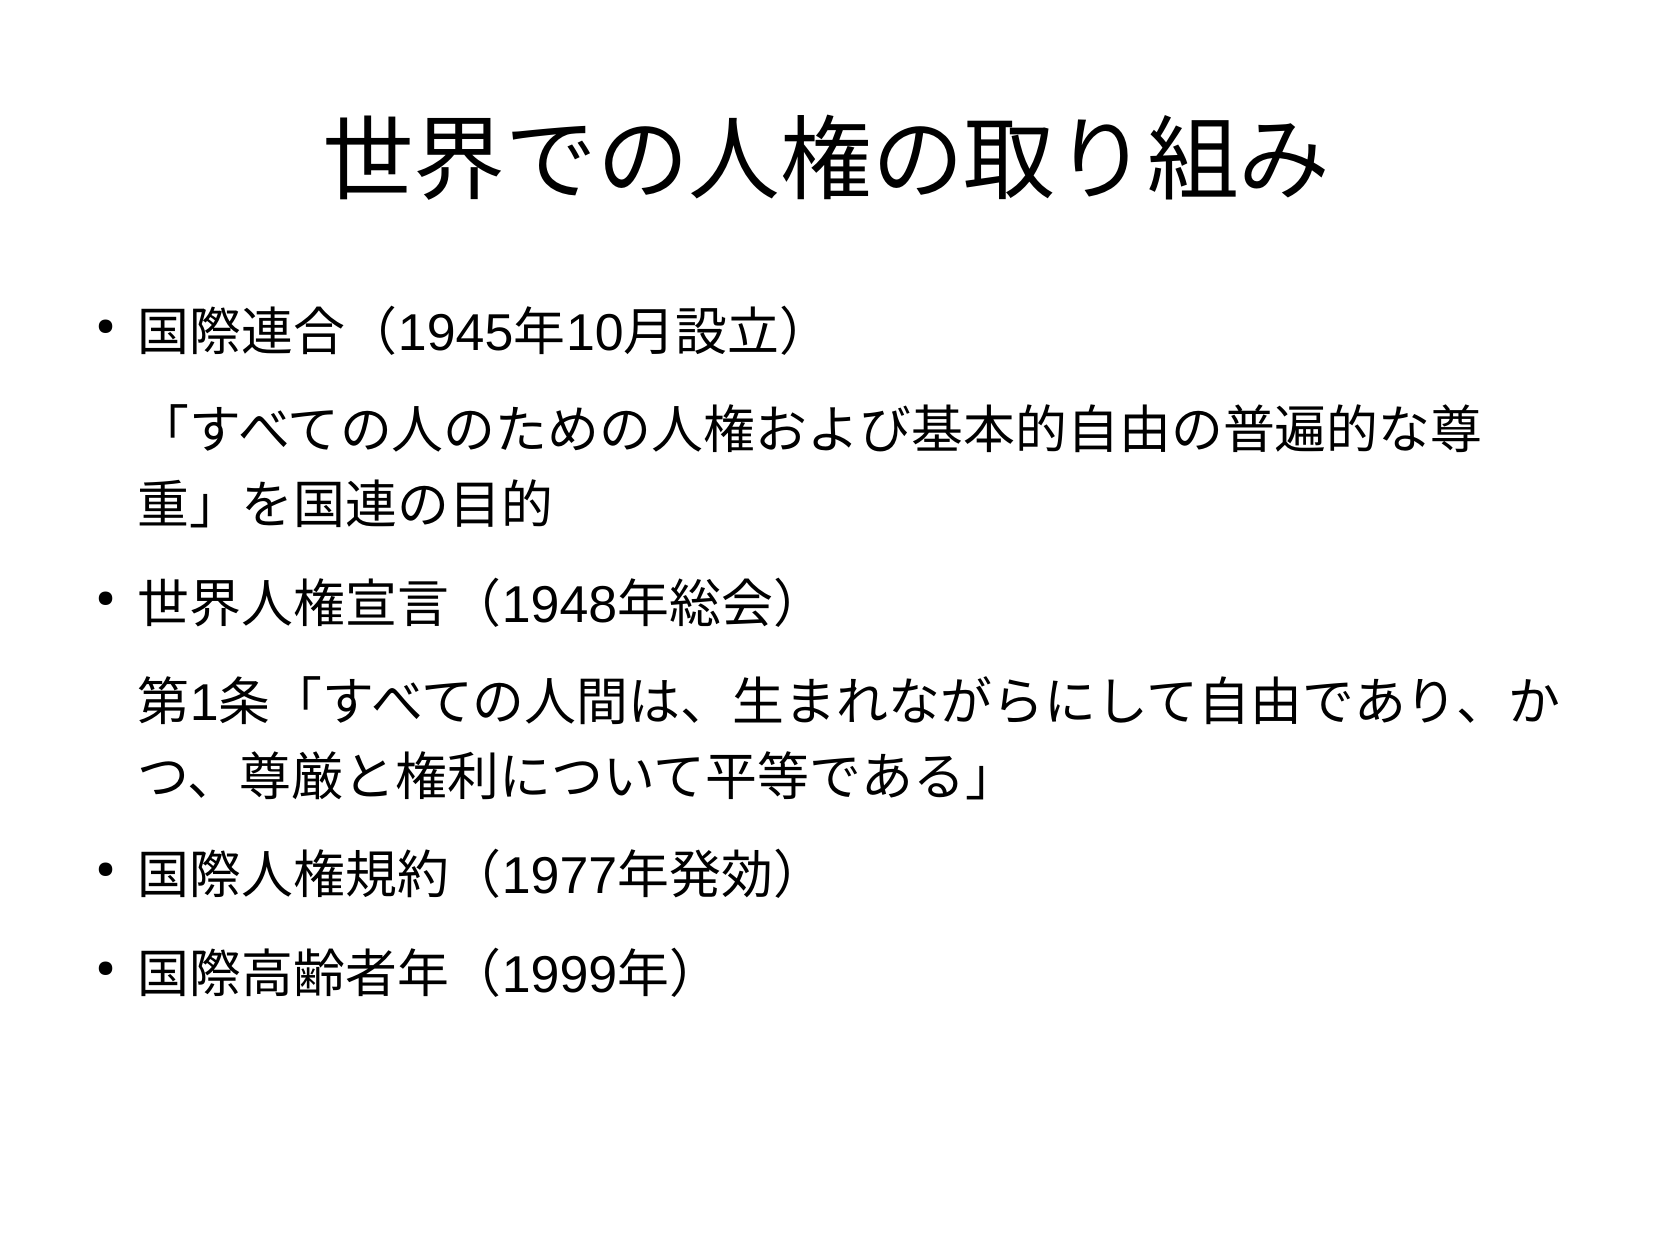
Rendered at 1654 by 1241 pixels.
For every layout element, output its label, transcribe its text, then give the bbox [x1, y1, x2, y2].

title 世界での人権の取り組み [82, 49, 1571, 257]
list 国際連合（1945年10月設立） 「すべての人のための人権および基本的自由の普遍的な尊重」を国連の目的 世界人権宣言（1948年総会） 第1条「すべての人間は、生まれながらにして自由であり、かつ、尊厳と権利について平等である」 国際人権規約（1977年発効） 国際高齢者年（1999年） [82, 290, 1571, 1010]
